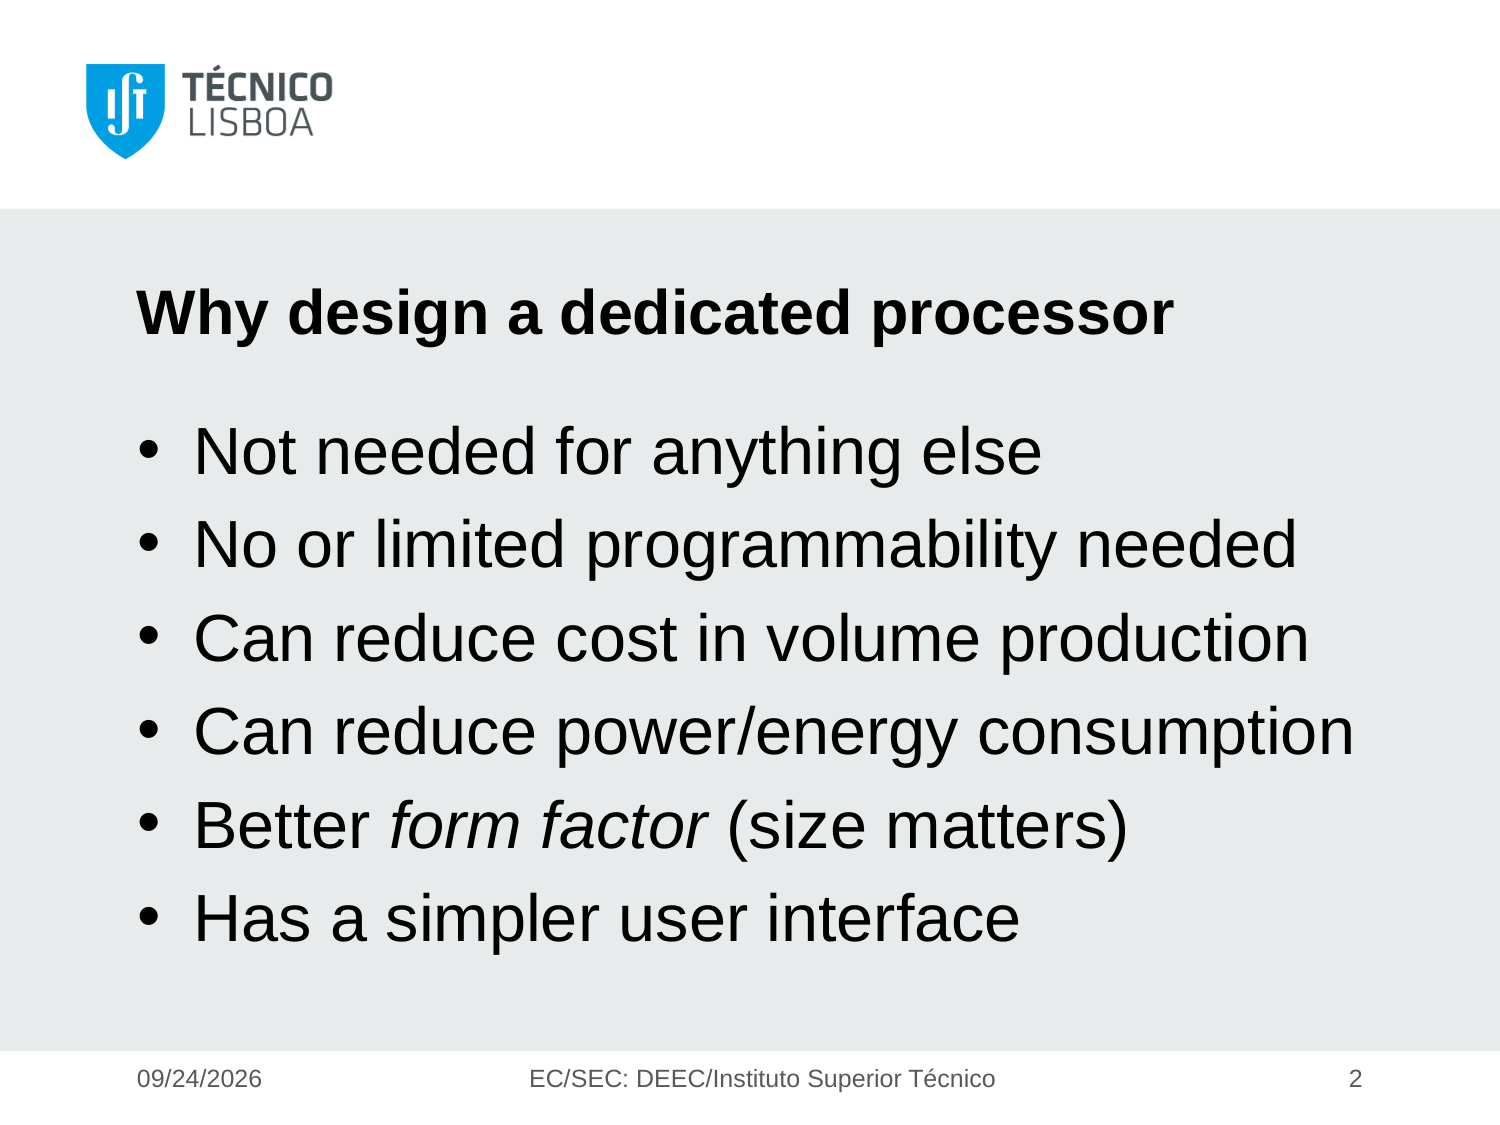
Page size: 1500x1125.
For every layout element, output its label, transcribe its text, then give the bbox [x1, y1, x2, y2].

slide_number 11/11/2018 [121, 1052, 425, 1103]
slide_number <number> [1077, 1052, 1378, 1103]
footer EC/SEC: DEEC/Instituto Superior Técnico [512, 1052, 1021, 1103]
picture [0, 0, 1500, 1125]
title Why design a dedicated processor [121, 237, 1378, 381]
list Not needed for anything else No or limited programmability needed Can reduce cost in volume production Can reduce power/energy consumption Better form factor (size matters) Has a simpler user interface [121, 400, 1378, 1005]
